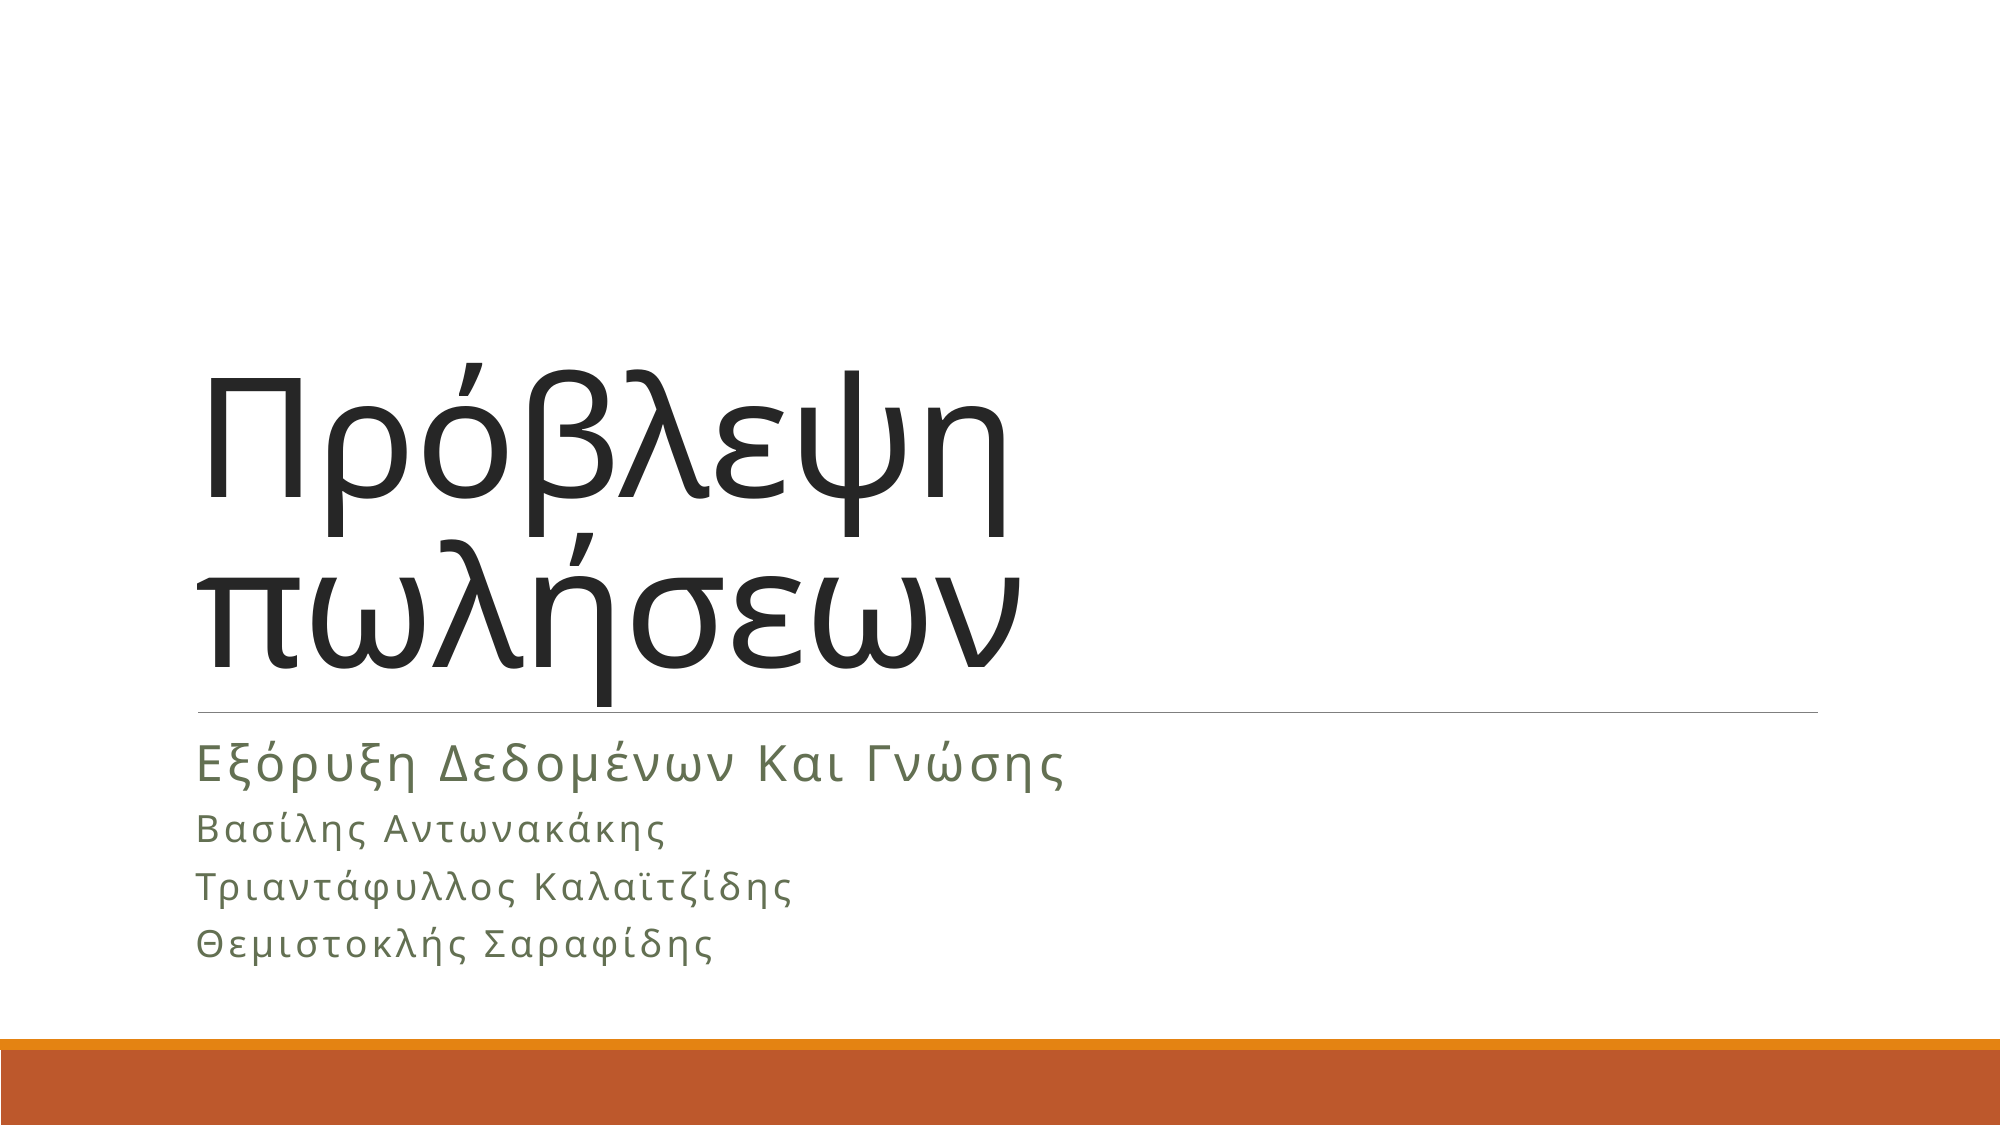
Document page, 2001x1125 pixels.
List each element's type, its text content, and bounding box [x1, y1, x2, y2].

subtitle Εξόρυξη Δεδομένων Και Γνώσης Βασίλης Αντωνακάκης Τριαντάφυλλος Καλαϊτζίδης Θεμιστοκλής Σαραφίδης [180, 730, 1831, 1024]
title Πρόβλεψη πωλήσεων [180, 124, 1831, 710]
